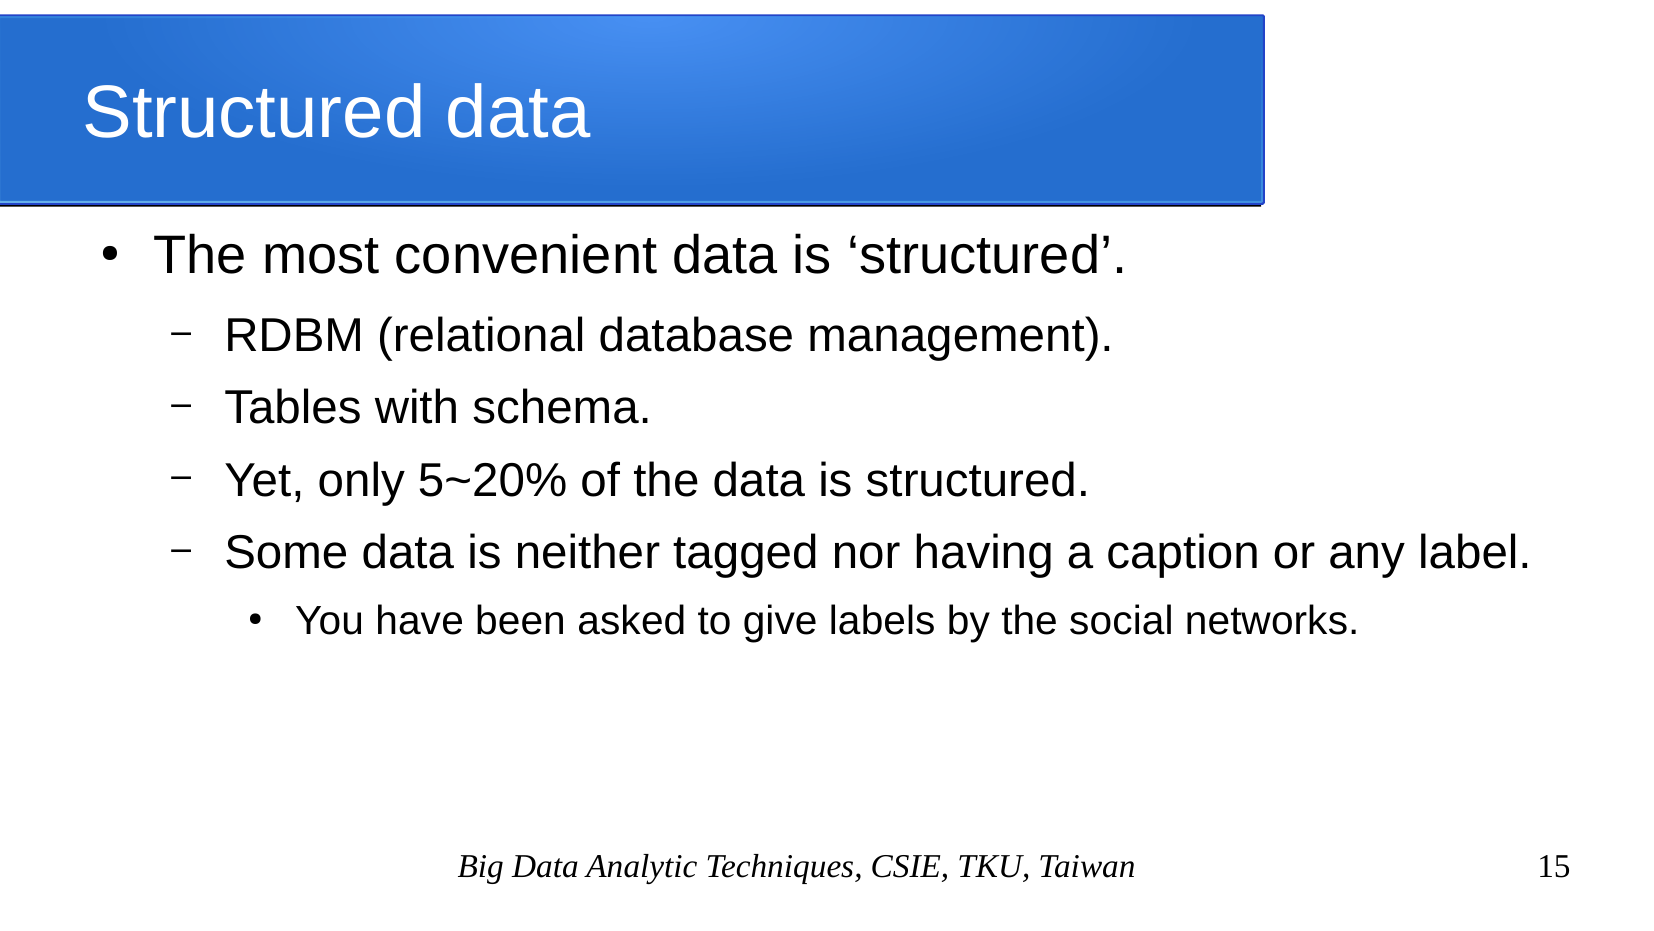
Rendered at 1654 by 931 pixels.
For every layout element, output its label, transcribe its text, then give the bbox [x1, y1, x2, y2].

list The most convenient data is ‘structured’. RDBM (relational database management). Tables with schema. Yet, only 5~20% of the data is structured. Some data is neither tagged nor having a caption or any label. You have been asked to give labels by the social networks. [82, 224, 1571, 764]
title Structured data [82, 35, 1235, 189]
